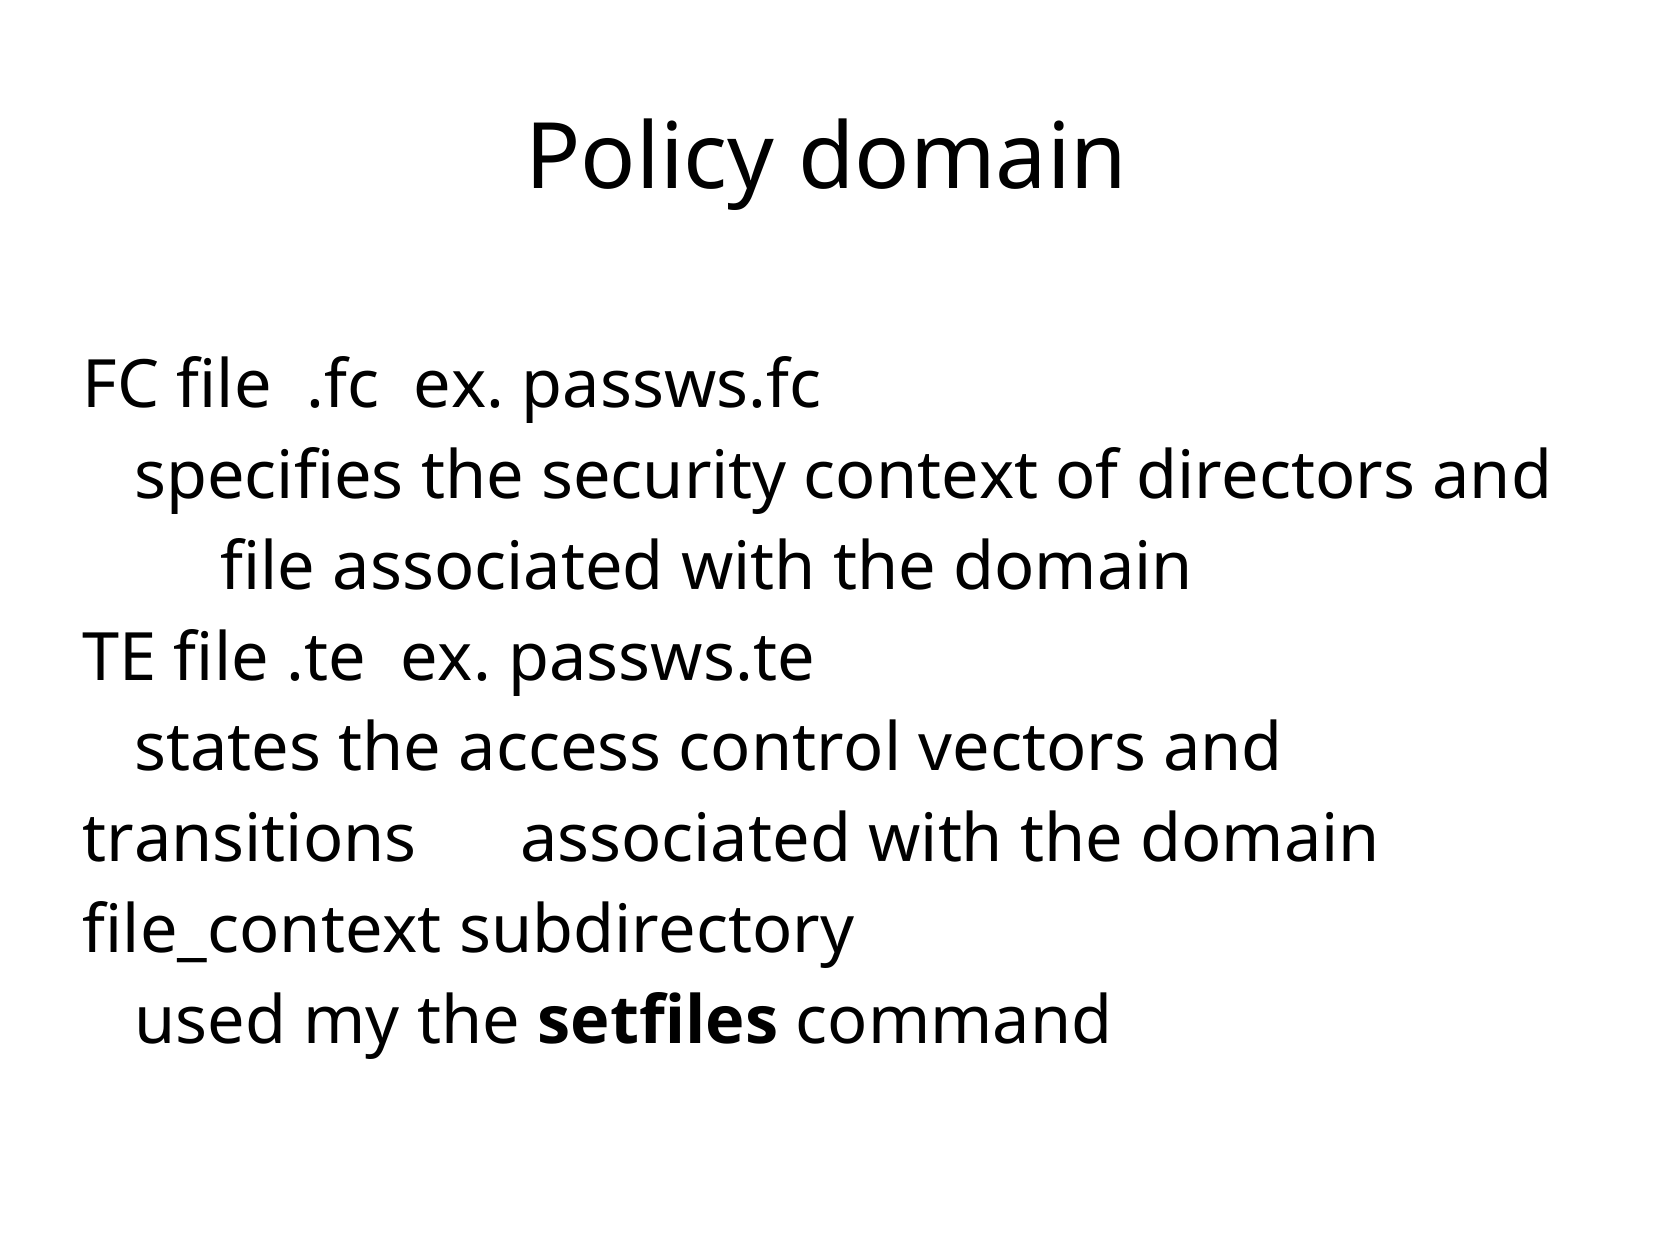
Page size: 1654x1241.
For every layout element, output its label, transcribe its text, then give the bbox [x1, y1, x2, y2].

subtitle FC file .fc ex. passws.fc specifies the security context of directors and file associated with the domain TE file .te ex. passws.te states the access control vectors and transitions associated with the domain file_context subdirectory used my the setfiles command [82, 290, 1571, 1109]
title Policy domain [82, 49, 1571, 257]
